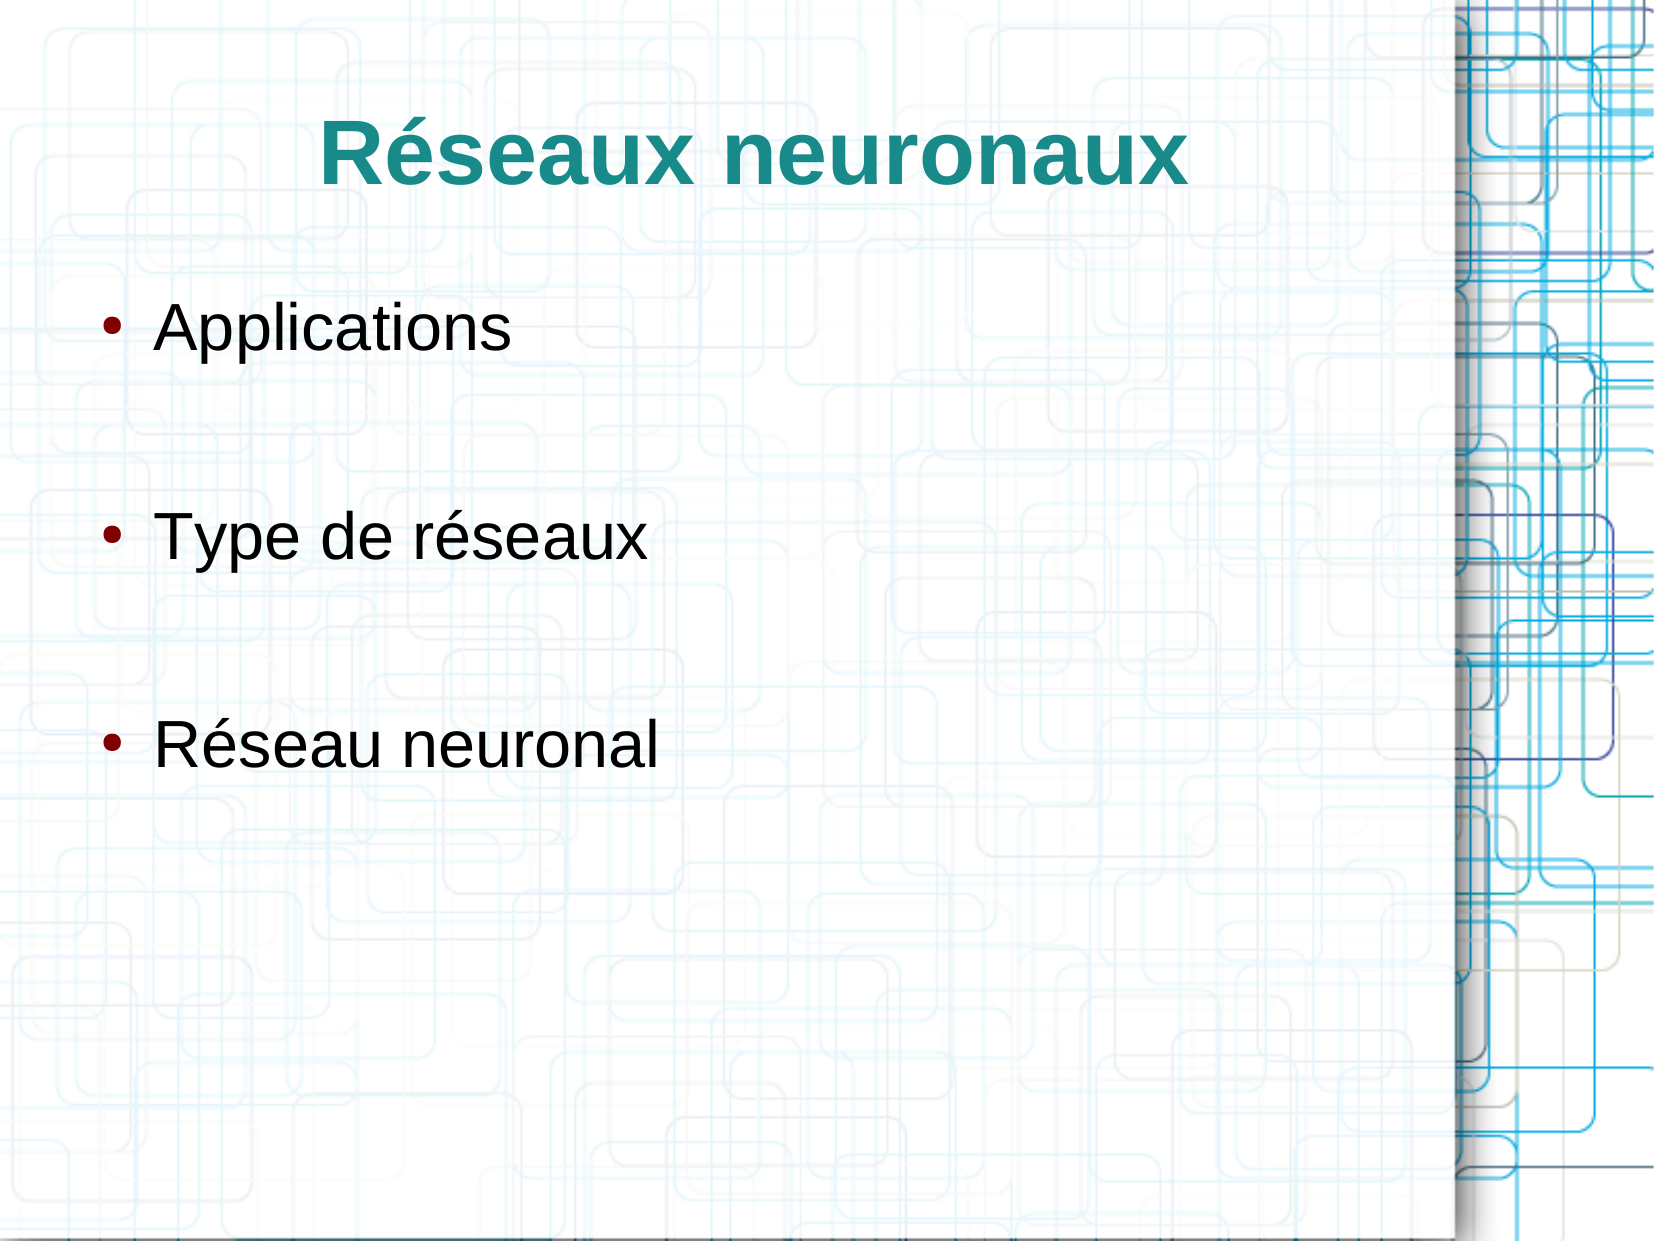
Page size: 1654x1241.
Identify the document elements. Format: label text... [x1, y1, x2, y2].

list Applications Type de réseaux Réseau neuronal [82, 290, 1418, 1109]
title Réseaux neuronaux [59, 49, 1418, 257]
picture [0, 0, 1654, 1241]
